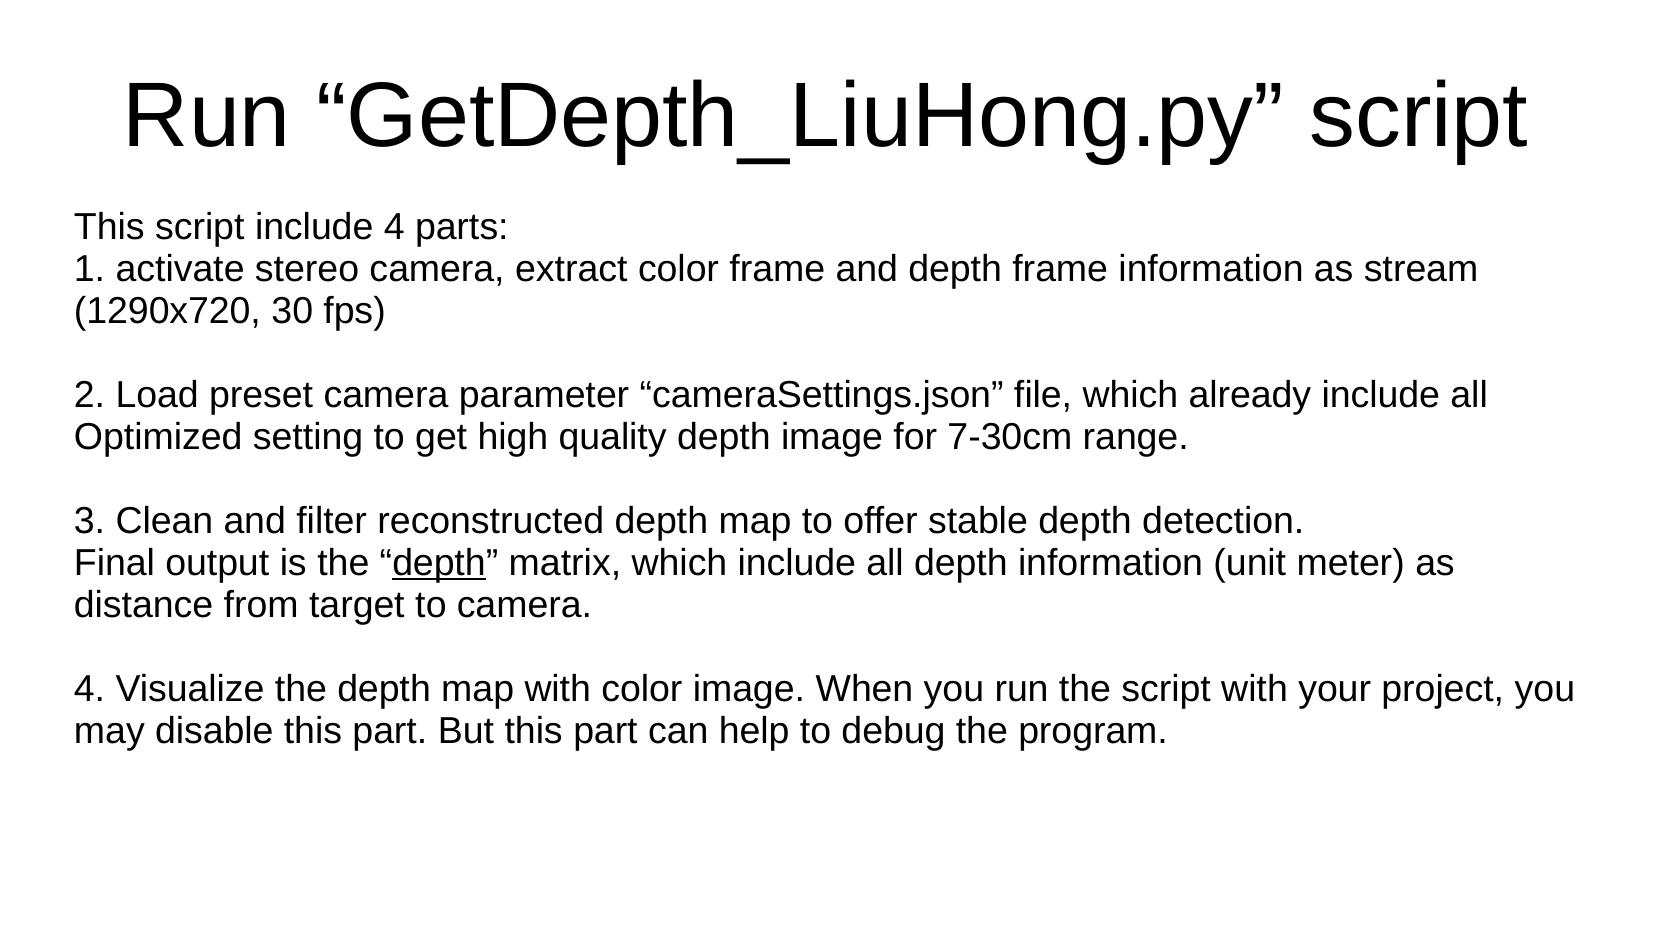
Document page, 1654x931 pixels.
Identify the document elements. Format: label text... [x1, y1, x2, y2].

text_box This script include 4 parts: 1. activate stereo camera, extract color frame and depth frame information as stream (1290x720, 30 fps) 2. Load preset camera parameter “cameraSettings.json” file, which already include all Optimized setting to get high quality depth image for 7-30cm range. 3. Clean and filter reconstructed depth map to offer stable depth detection. Final output is the “depth” matrix, which include all depth information (unit meter) as distance from target to camera. 4. Visualize the depth map with color image. When you run the script with your project, you may disable this part. But this part can help to debug the program. [59, 198, 1606, 843]
title Run “GetDepth_LiuHong.py” script [82, 37, 1571, 193]
